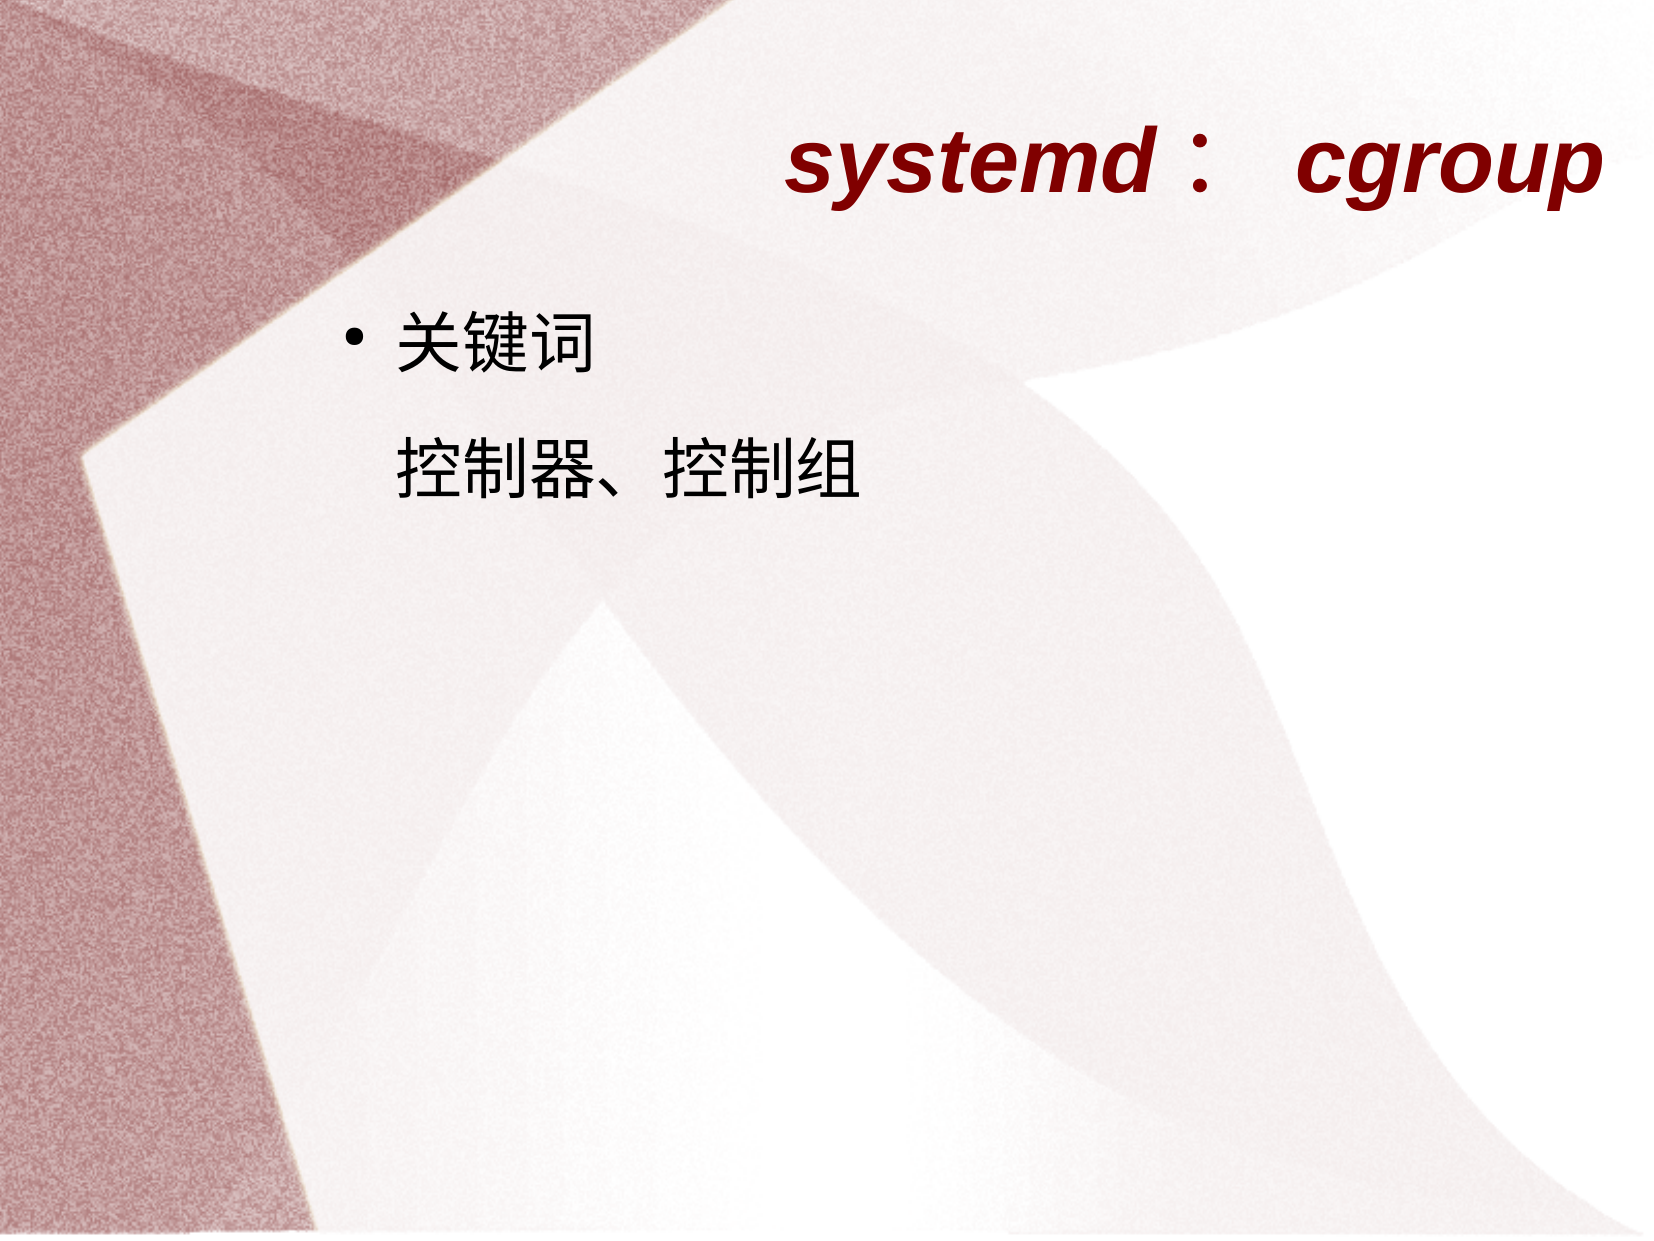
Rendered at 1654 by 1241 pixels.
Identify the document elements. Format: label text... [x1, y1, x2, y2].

list 关键词 控制器、控制组 [324, 290, 1601, 1010]
picture [0, 0, 1654, 1241]
title systemd：cgroup [596, 49, 1607, 257]
